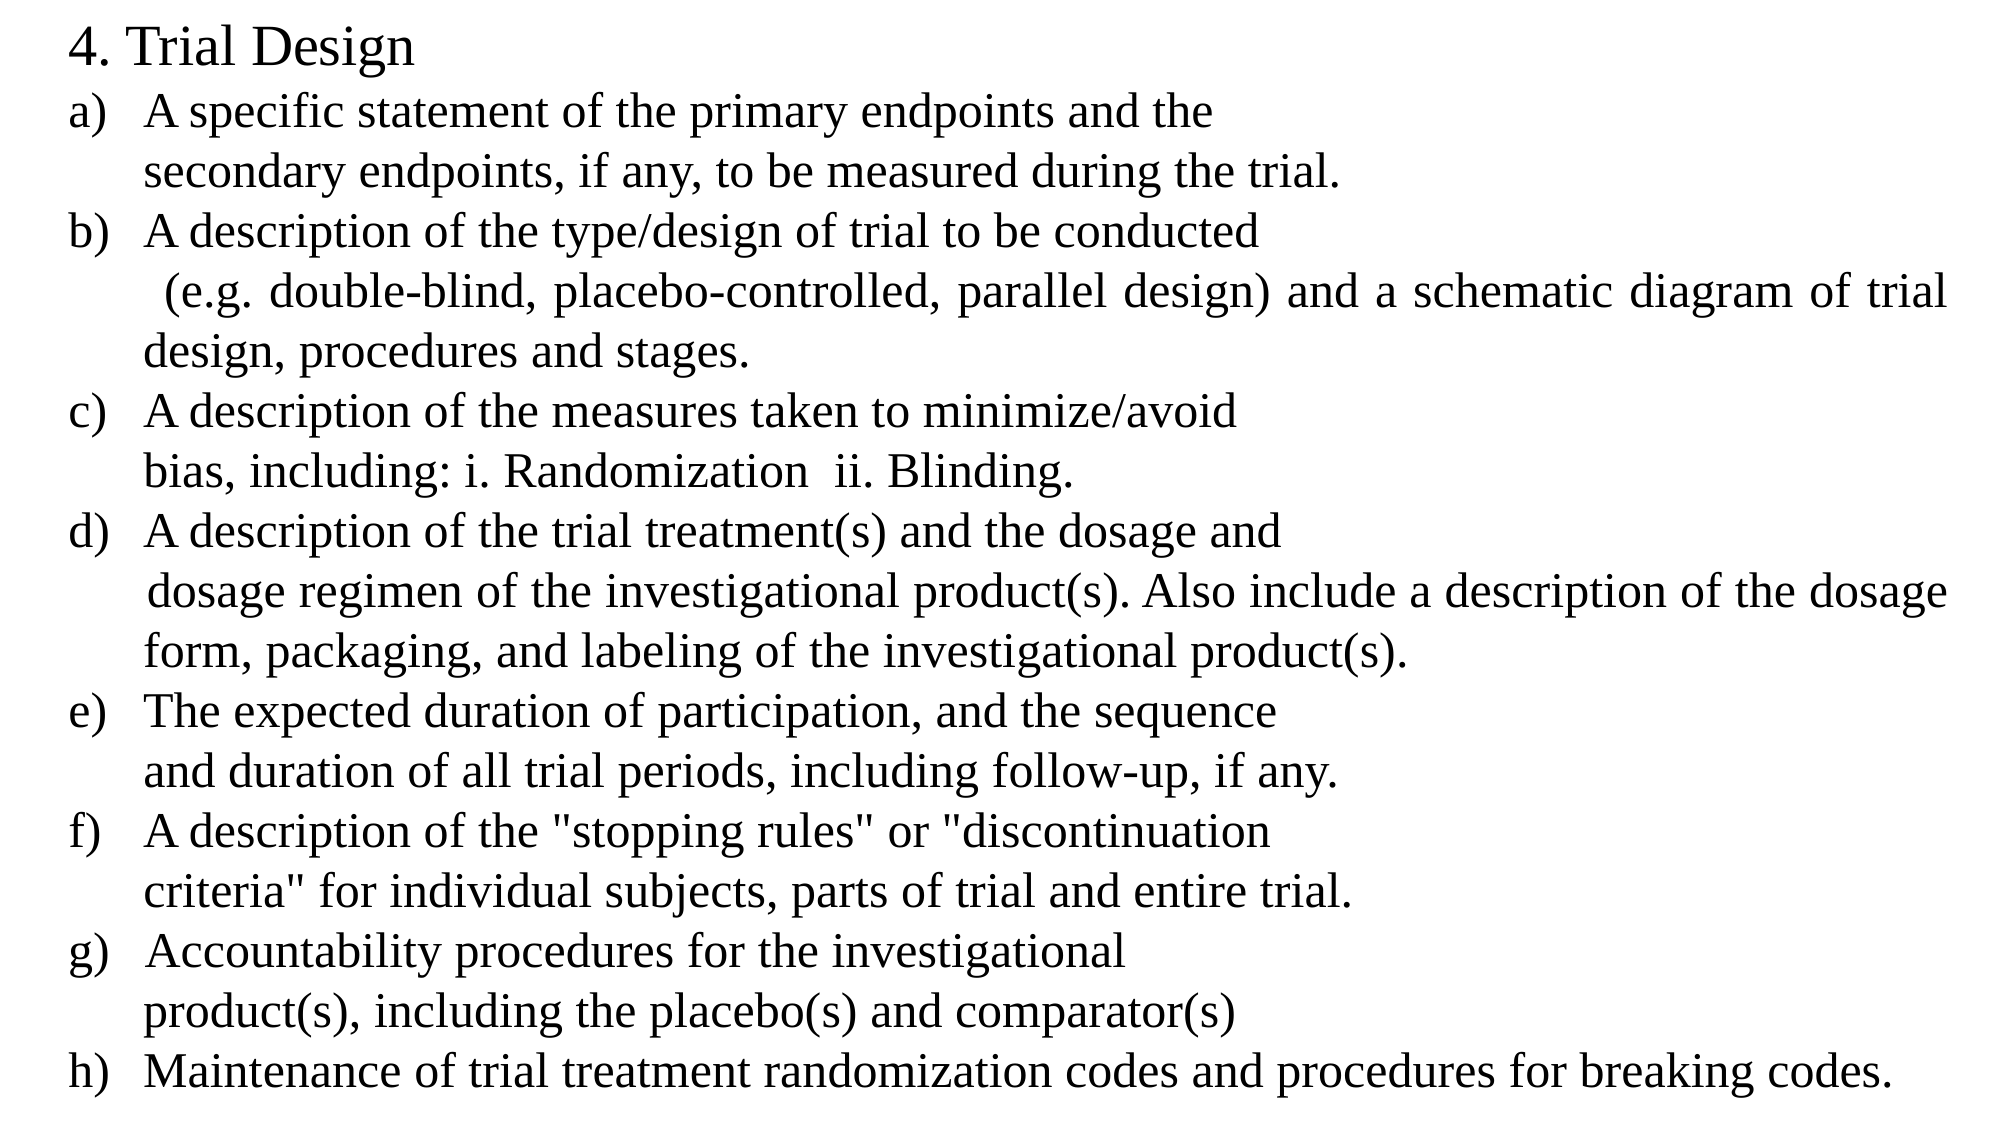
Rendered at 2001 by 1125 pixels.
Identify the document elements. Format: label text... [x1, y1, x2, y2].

text_box 4. Trial Design A specific statement of the primary endpoints and the secondary endpoints, if any, to be measured during the trial. A description of the type/design of trial to be conducted (e.g. double-blind, placebo-controlled, parallel design) and a schematic diagram of trial design, procedures and stages. A description of the measures taken to minimize/avoid bias, including: i. Randomization ii. Blinding. A description of the trial treatment(s) and the dosage and dosage regimen of the investigational product(s). Also include a description of the dosage form, packaging, and labeling of the investigational product(s). The expected duration of participation, and the sequence and duration of all trial periods, including follow-up, if any. A description of the "stopping rules" or "discontinuation criteria" for individual subjects, parts of trial and entire trial. g) Accountability procedures for the investigational product(s), including the placebo(s) and comparator(s) Maintenance of trial treatment randomization codes and procedures for breaking codes. [53, 0, 1965, 1125]
